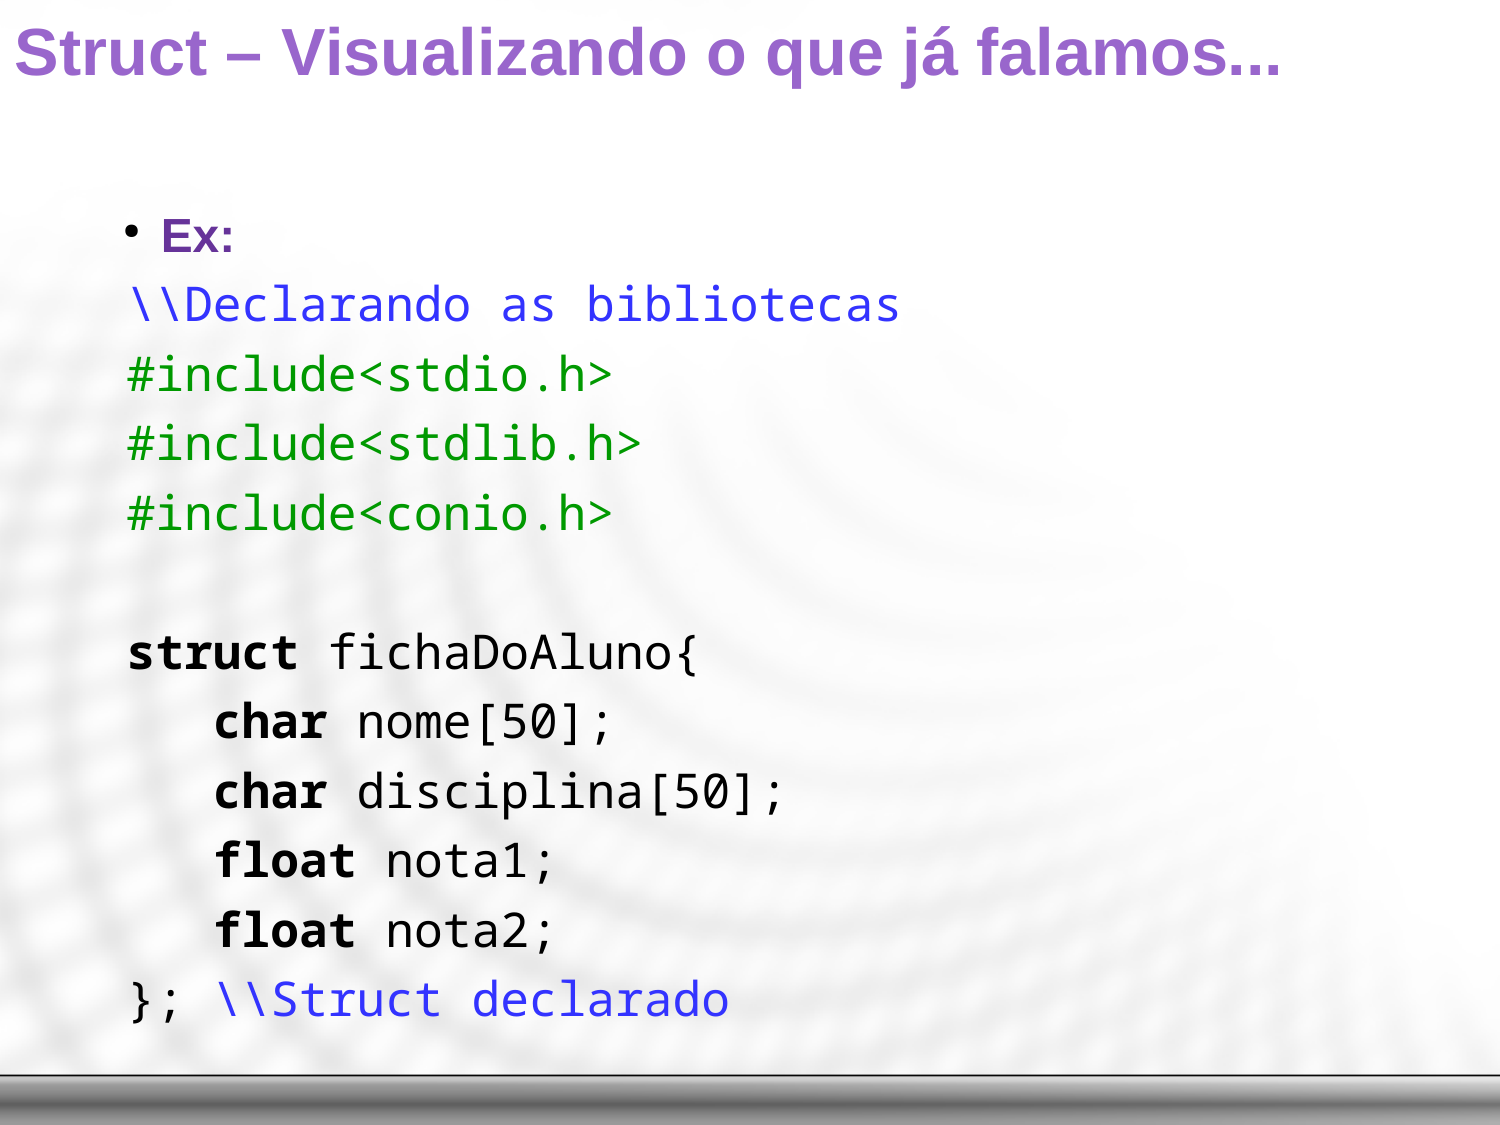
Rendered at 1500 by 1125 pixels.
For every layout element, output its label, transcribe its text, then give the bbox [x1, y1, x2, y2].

picture [0, 0, 1500, 1125]
list Ex: \\Declarando as bibliotecas #include<stdio.h> #include<stdlib.h> #include<conio.h> struct fichaDoAluno{ char nome[50]; char disciplina[50]; float nota1; float nota2; }; \\Struct declarado [58, 196, 1442, 1036]
title Struct – Visualizando o que já falamos... [0, 0, 1353, 102]
